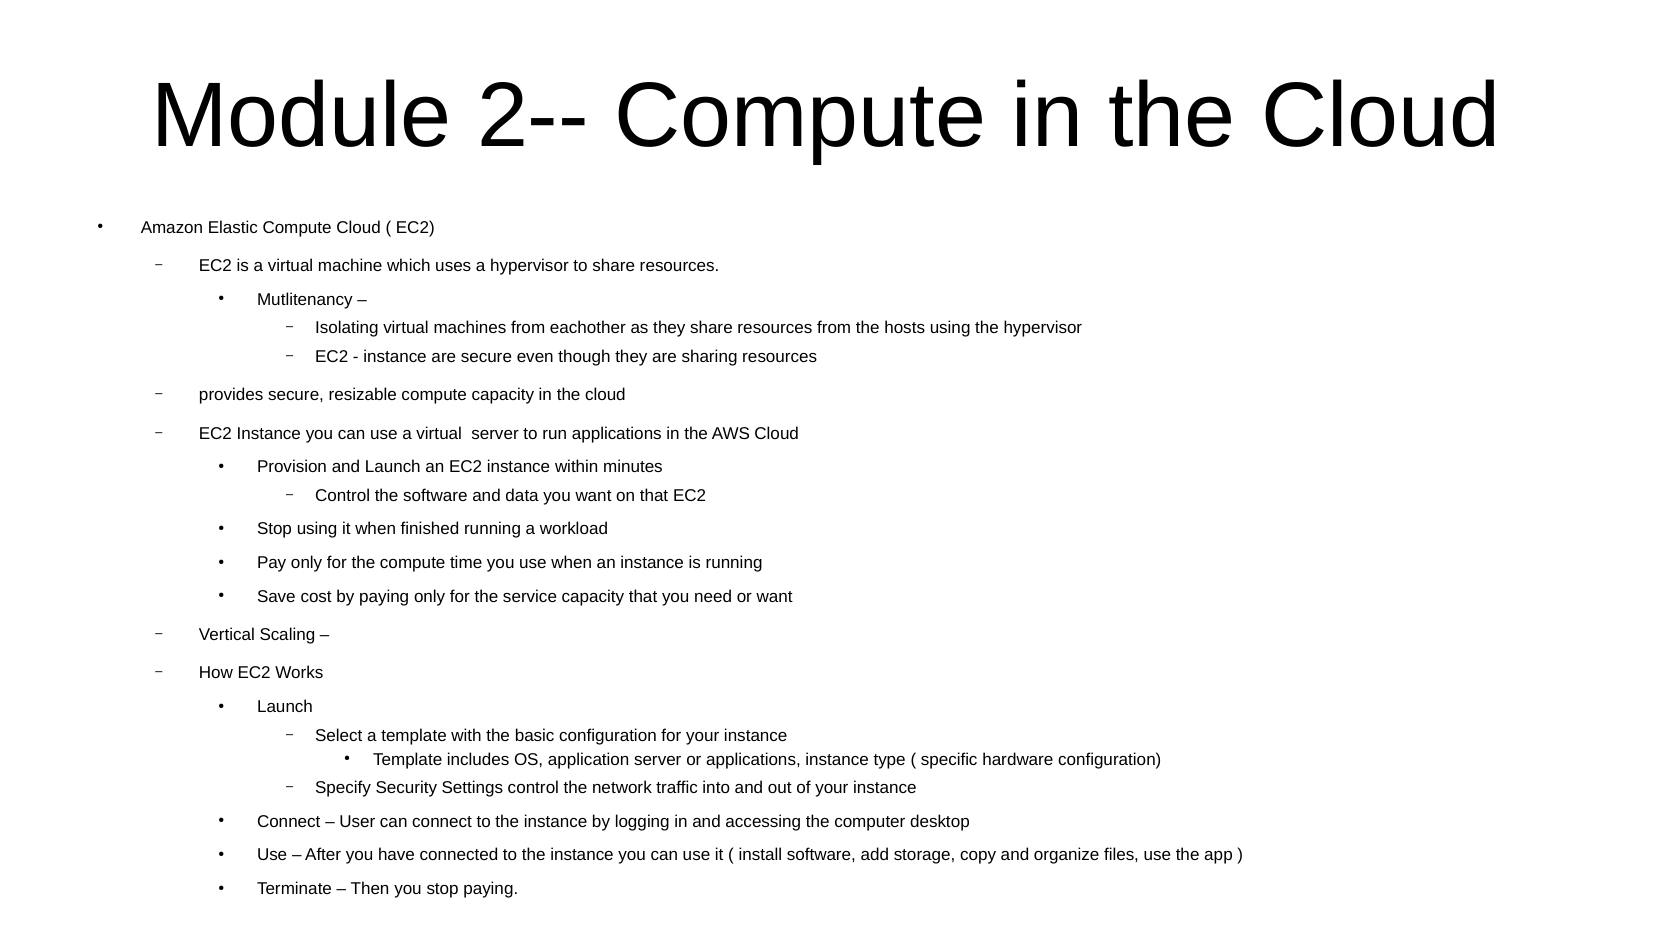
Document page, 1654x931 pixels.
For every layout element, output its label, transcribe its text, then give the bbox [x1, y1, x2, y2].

title Module 2-- Compute in the Cloud [82, 37, 1571, 193]
list Amazon Elastic Compute Cloud ( EC2) EC2 is a virtual machine which uses a hypervisor to share resources. Mutlitenancy – Isolating virtual machines from eachother as they share resources from the hosts using the hypervisor EC2 - instance are secure even though they are sharing resources provides secure, resizable compute capacity in the cloud EC2 Instance you can use a virtual server to run applications in the AWS Cloud Provision and Launch an EC2 instance within minutes Control the software and data you want on that EC2 Stop using it when finished running a workload Pay only for the compute time you use when an instance is running Save cost by paying only for the service capacity that you need or want Vertical Scaling – How EC2 Works Launch Select a template with the basic configuration for your instance Template includes OS, application server or applications, instance type ( specific hardware configuration) Specify Security Settings control the network traffic into and out of your instance Connect – User can connect to the instance by logging in and accessing the computer desktop Use – After you have connected to the instance you can use it ( install software, add storage, copy and organize files, use the app ) Terminate – Then you stop paying. [82, 217, 1636, 901]
